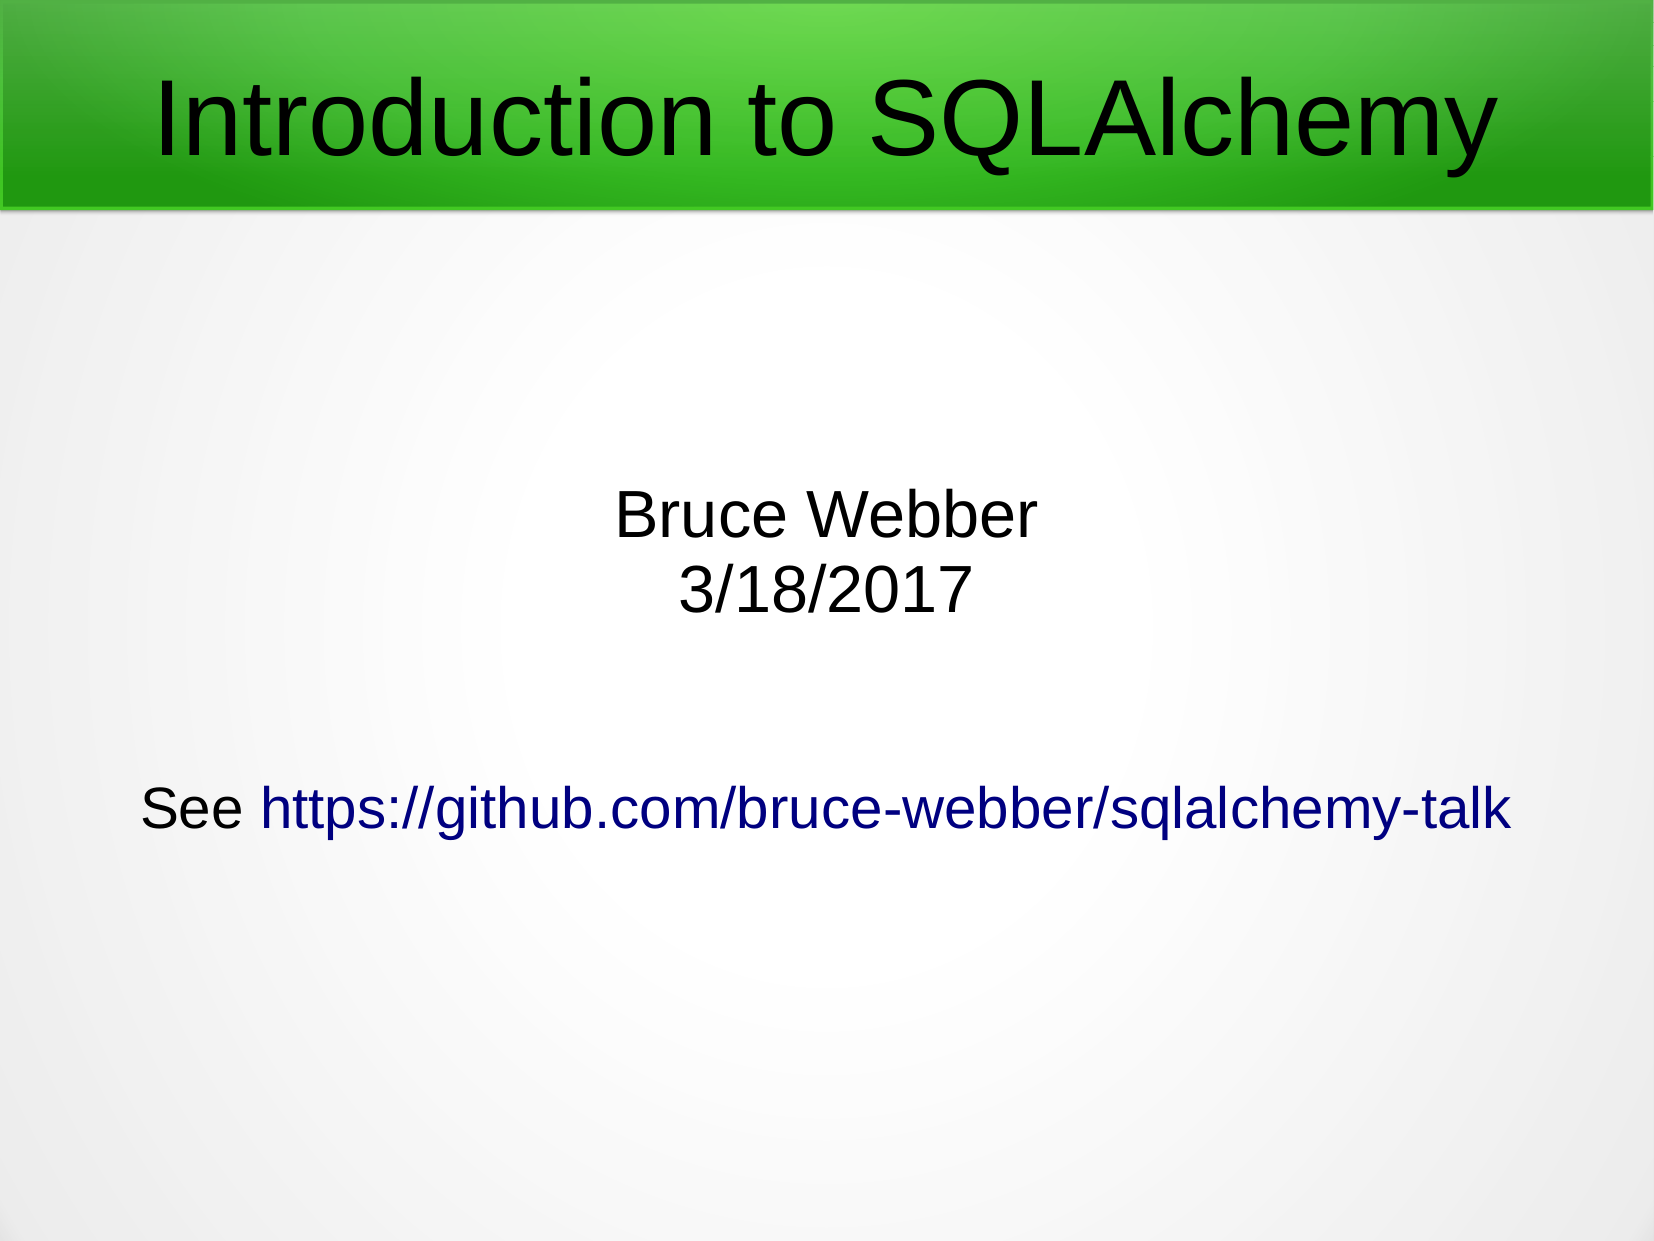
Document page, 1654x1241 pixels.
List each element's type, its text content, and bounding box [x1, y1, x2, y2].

title Introduction to SQLAlchemy [82, 47, 1571, 189]
subtitle Bruce Webber 3/18/2017 See https://github.com/bruce-webber/sqlalchemy-talk [82, 299, 1571, 1019]
